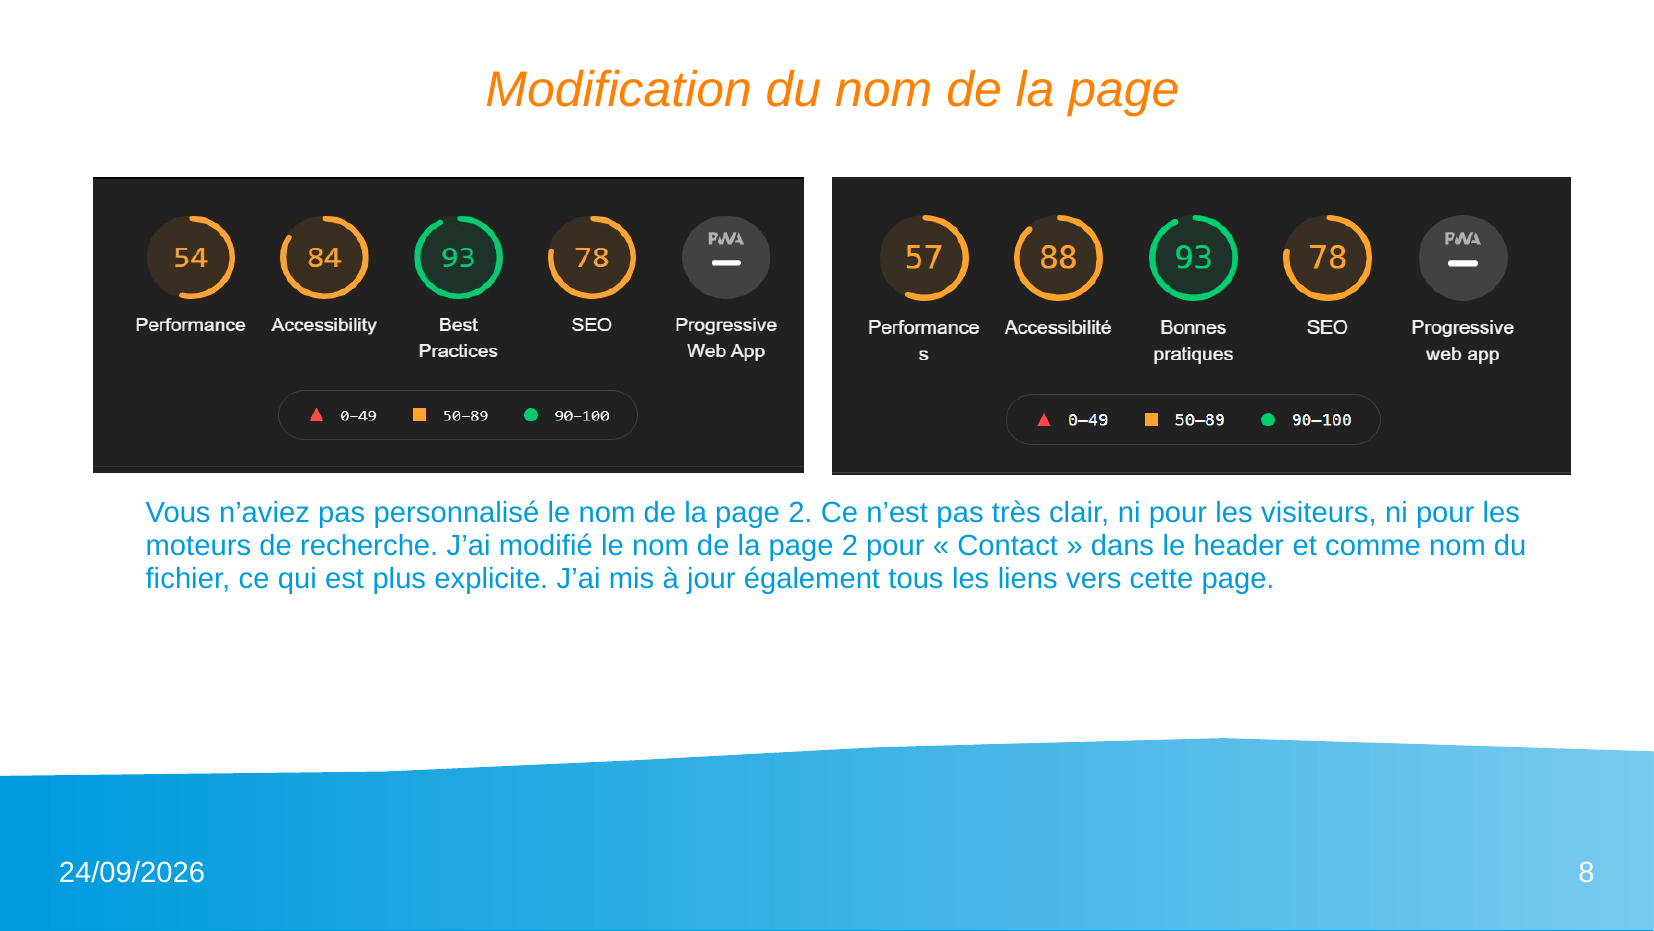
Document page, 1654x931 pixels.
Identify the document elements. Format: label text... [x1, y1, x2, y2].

picture [832, 177, 1571, 475]
picture [93, 177, 804, 473]
title Modification du nom de la page [94, 0, 1571, 178]
list Vous n’aviez pas personnalisé le nom de la page 2. Ce n’est pas très clair, ni pour les visiteurs, ni pour les moteurs de recherche. J’ai modifié le nom de la page 2 pour « Contact » dans le header et comme nom du fichier, ce qui est plus explicite. J’ai mis à jour également tous les liens vers cette page. [74, 496, 1611, 721]
